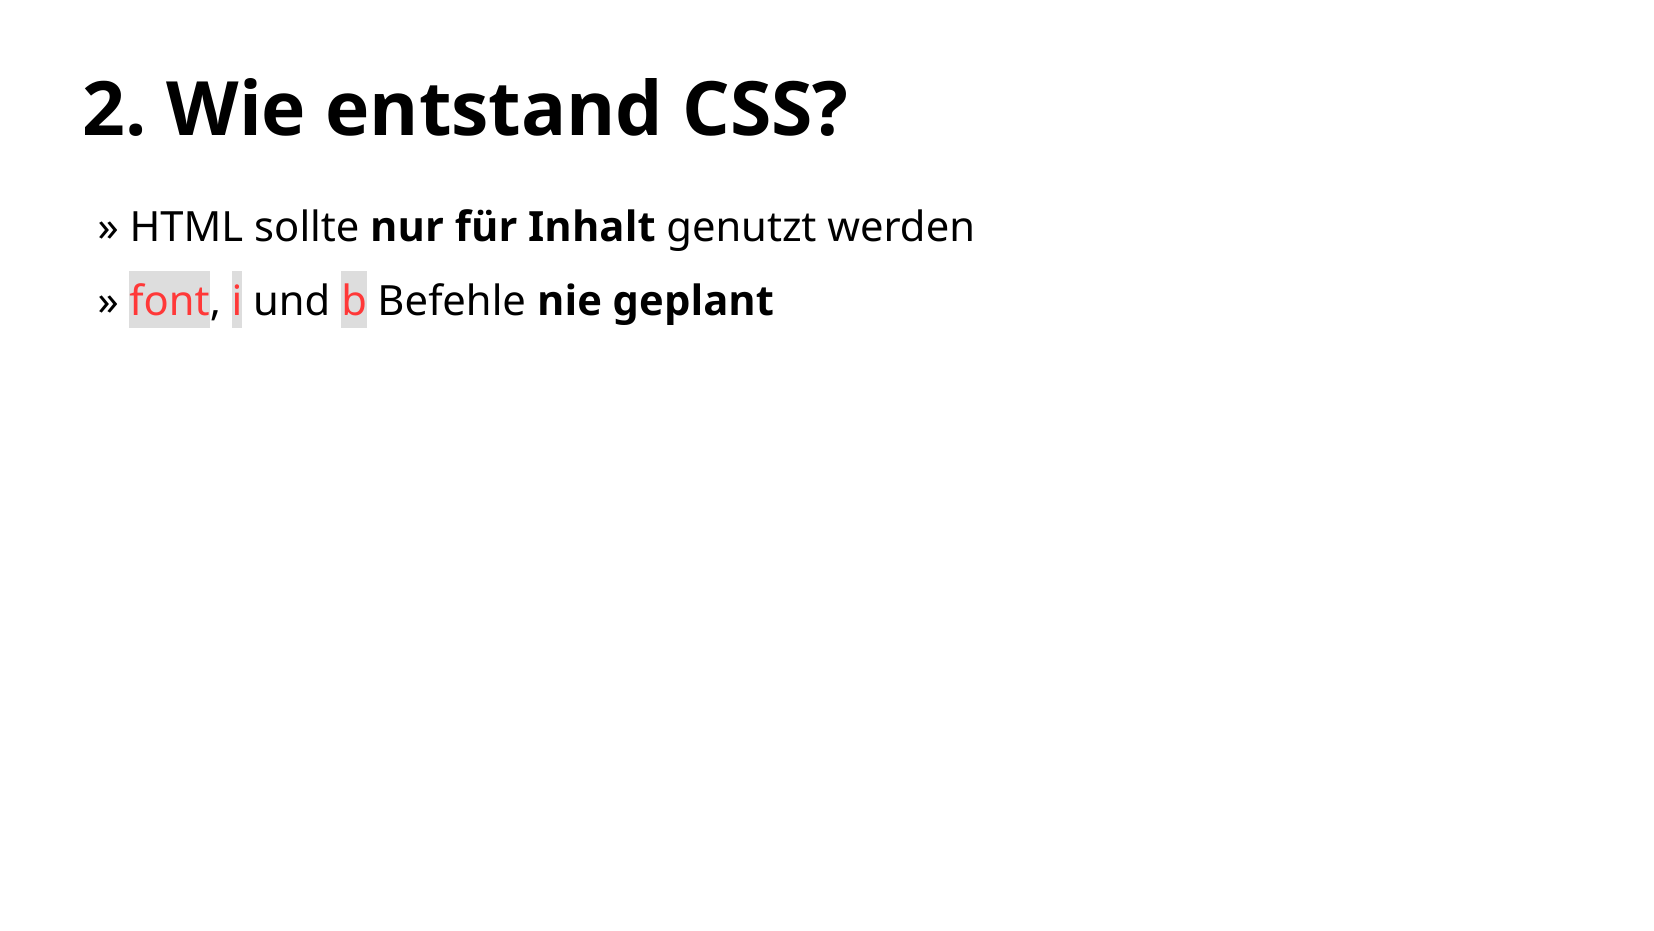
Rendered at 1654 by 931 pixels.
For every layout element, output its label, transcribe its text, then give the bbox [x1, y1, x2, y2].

text_box » HTML sollte nur für Inhalt genutzt werden » font, i und b Befehle nie geplant [82, 189, 1536, 327]
title 2. Wie entstand CSS? [82, 59, 1571, 154]
